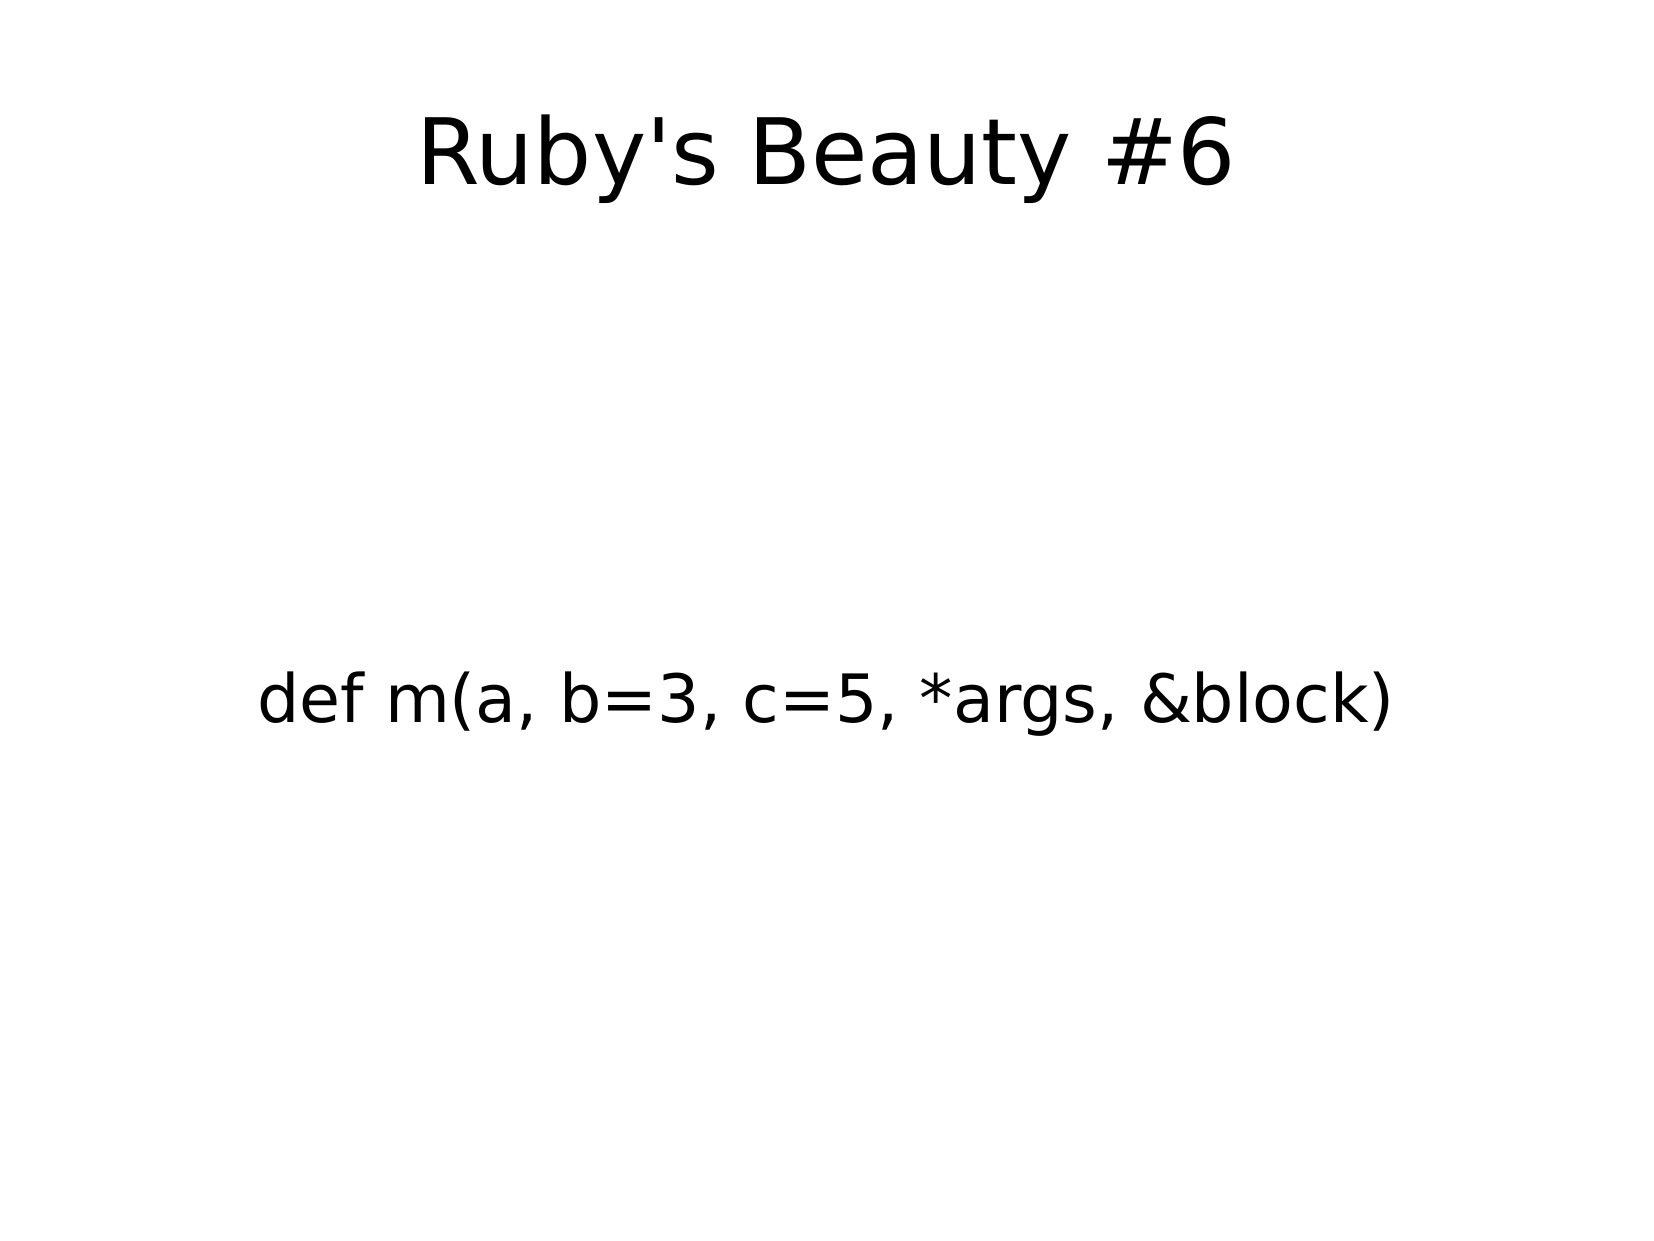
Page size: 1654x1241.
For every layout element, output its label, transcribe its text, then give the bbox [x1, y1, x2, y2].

subtitle def m(a, b=3, c=5, *args, &block) [82, 297, 1571, 1102]
title Ruby's Beauty #6 [82, 49, 1571, 257]
